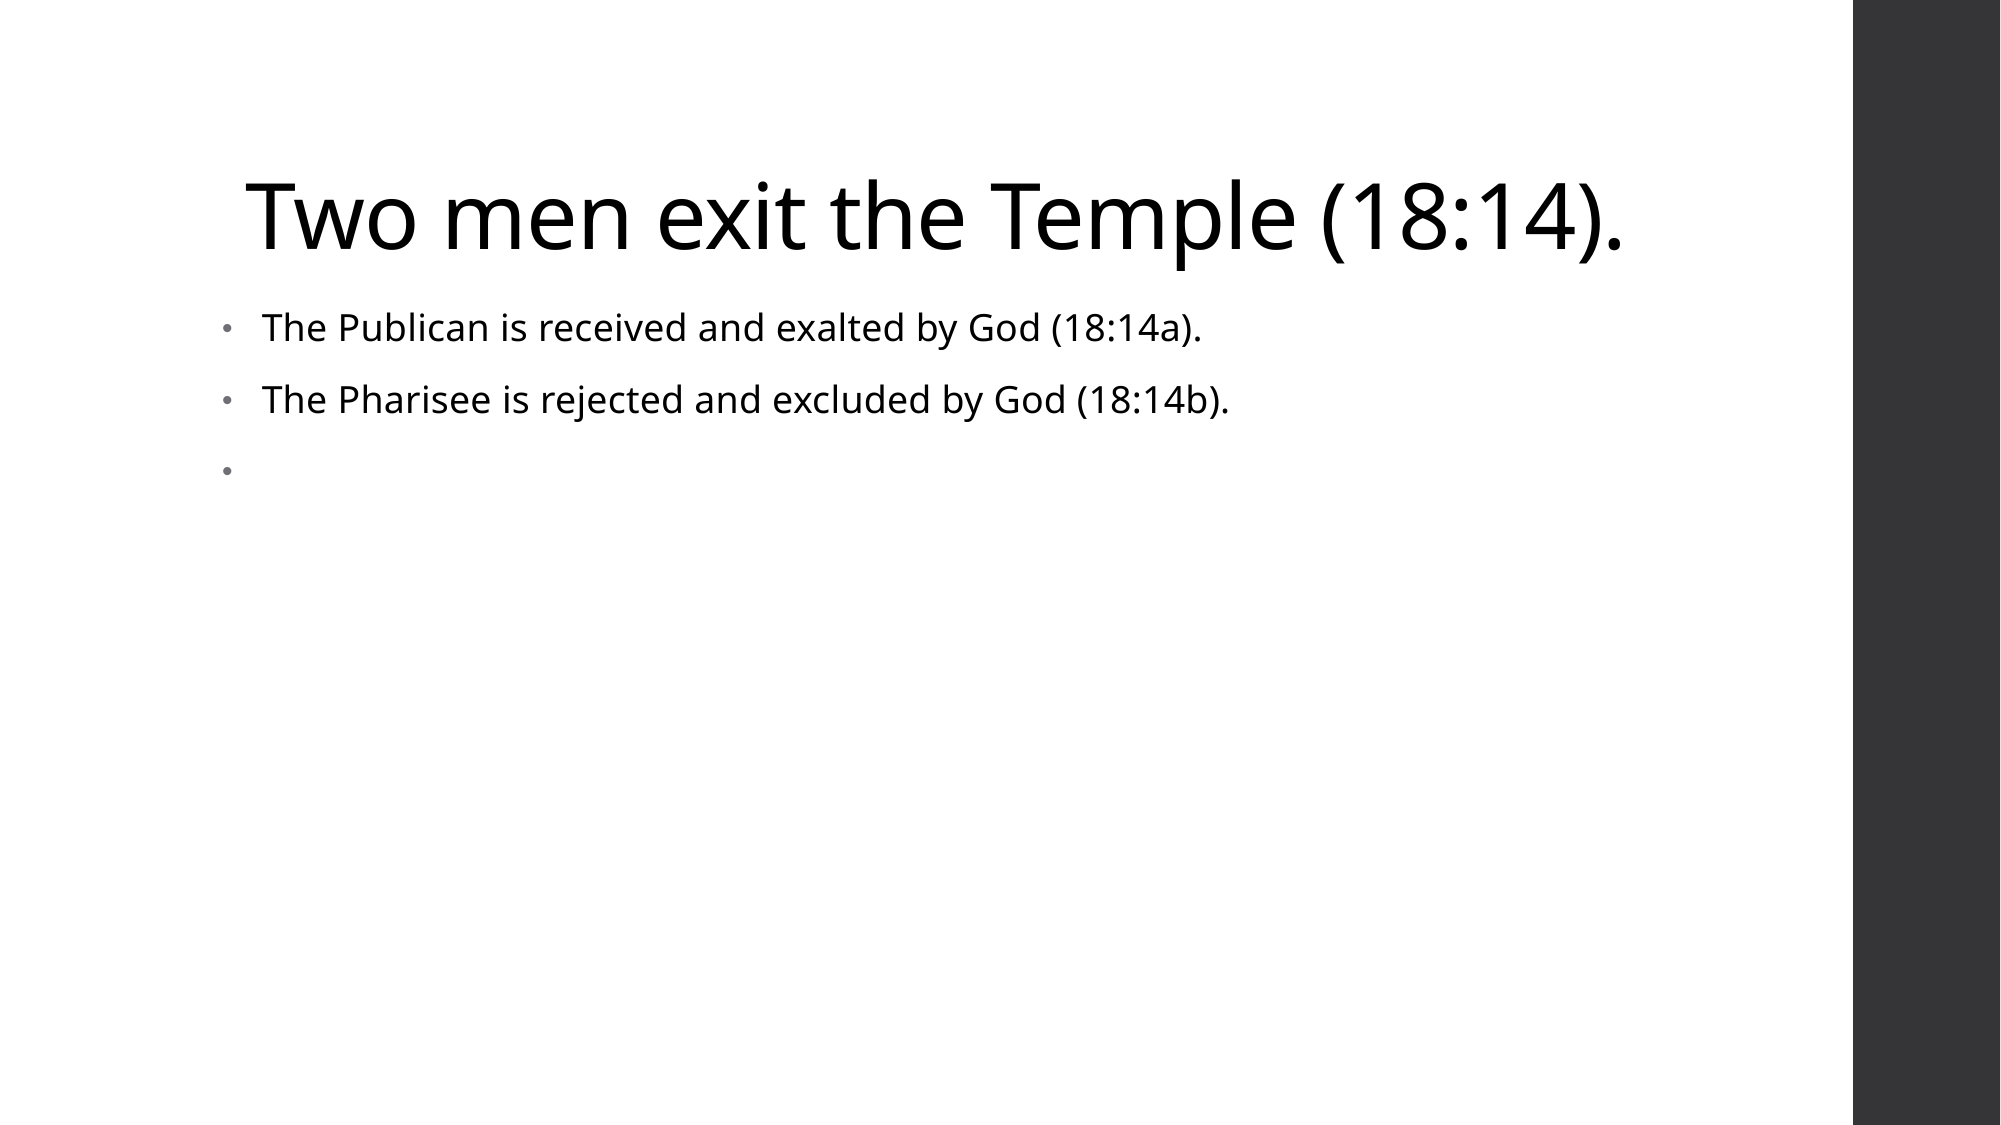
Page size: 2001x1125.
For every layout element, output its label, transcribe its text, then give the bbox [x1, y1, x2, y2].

title Two men exit the Temple (18:14). [206, 60, 1797, 278]
list The Publican is received and exalted by God (18:14a). The Pharisee is rejected and excluded by God (18:14b). [206, 299, 1617, 1014]
